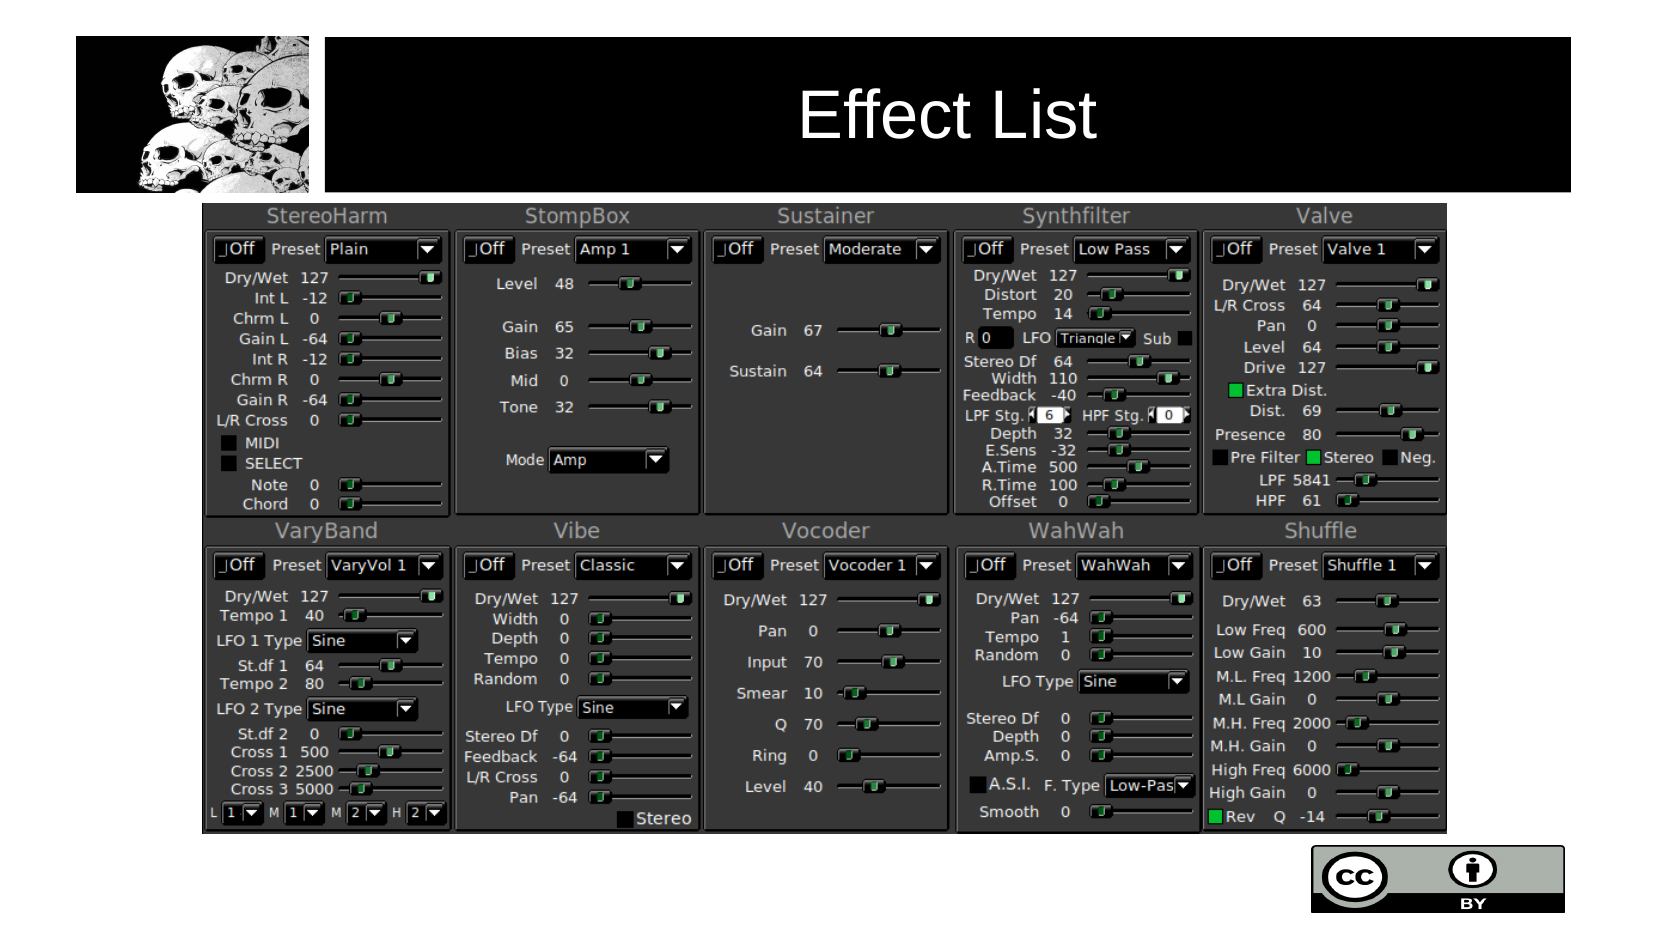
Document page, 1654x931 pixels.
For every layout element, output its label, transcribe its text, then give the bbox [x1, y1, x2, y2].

picture [1311, 845, 1565, 913]
title Effect List [324, 37, 1571, 193]
picture [76, 36, 309, 193]
picture [202, 203, 1447, 835]
